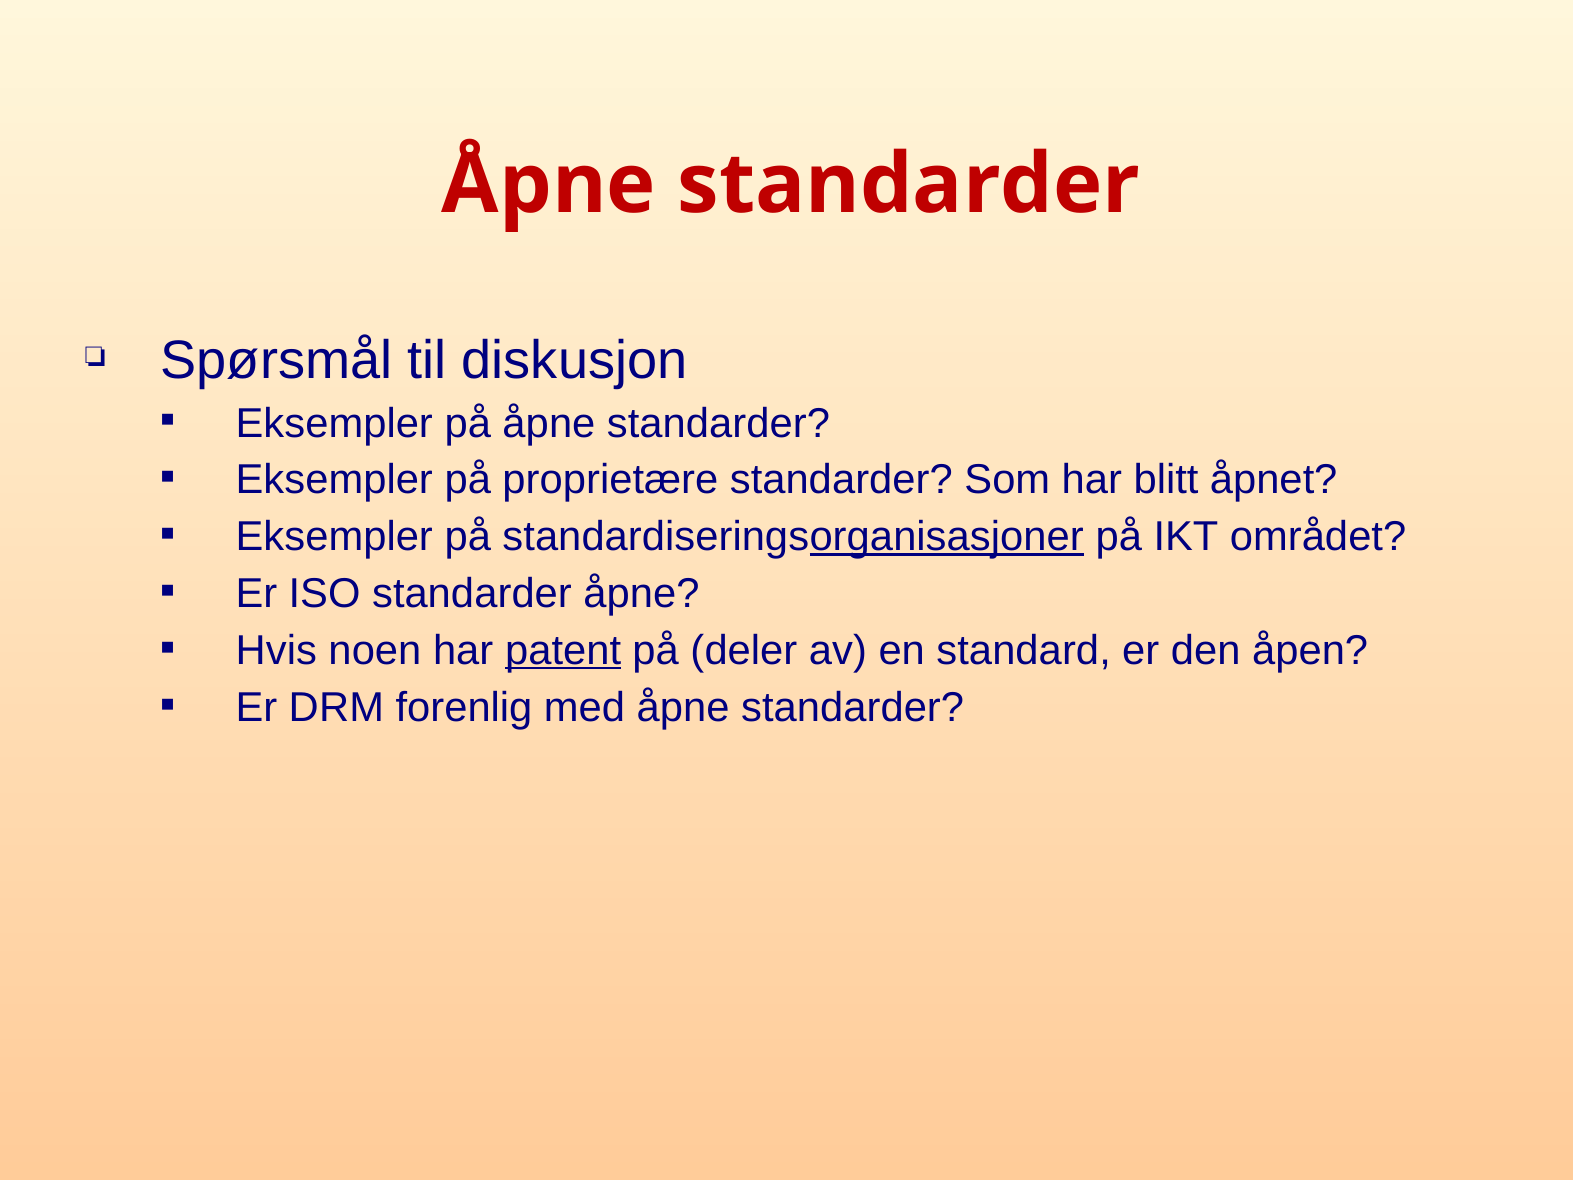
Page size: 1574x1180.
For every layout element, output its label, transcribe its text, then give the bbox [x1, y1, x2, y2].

list Spørsmål til diskusjon Eksempler på åpne standarder? Eksempler på proprietære standarder? Som har blitt åpnet? Eksempler på standardiseringsorganisasjoner på IKT området? Er ISO standarder åpne? Hvis noen har patent på (deler av) en standard, er den åpen? Er DRM forenlig med åpne standarder? [85, 336, 1539, 1170]
title Åpne standarder [39, 54, 1543, 309]
